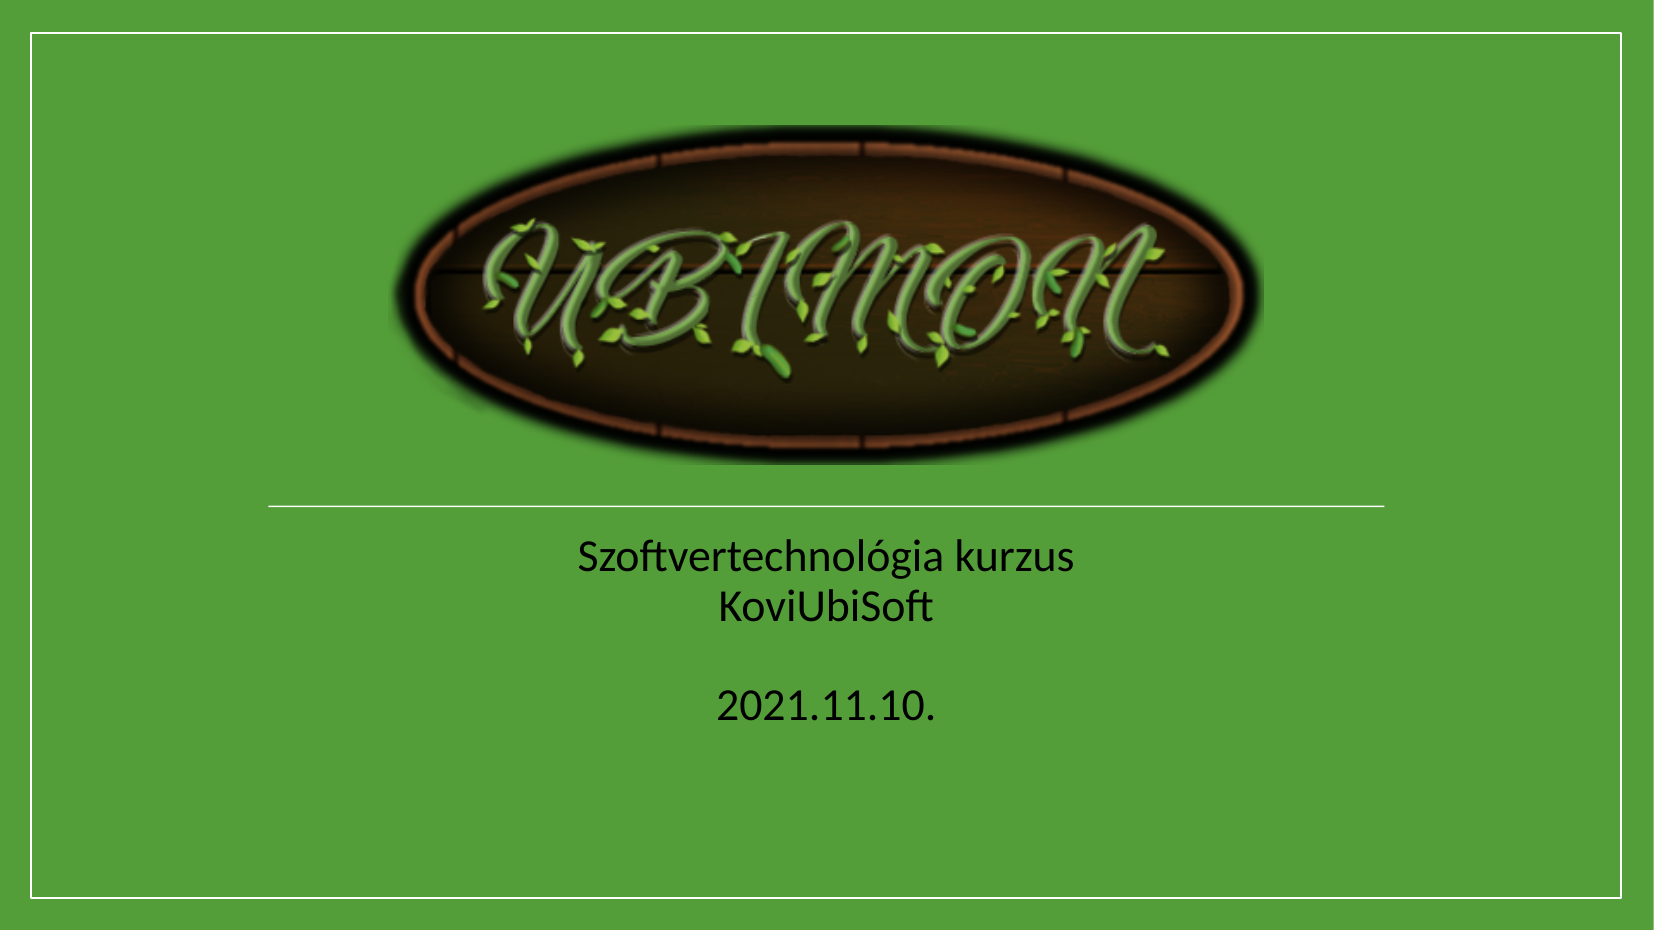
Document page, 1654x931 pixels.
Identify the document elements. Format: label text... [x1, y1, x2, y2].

picture [388, 125, 1264, 465]
text_box Szoftvertechnológia kurzus KoviUbiSoft 2021.11.10. [231, 524, 1421, 713]
